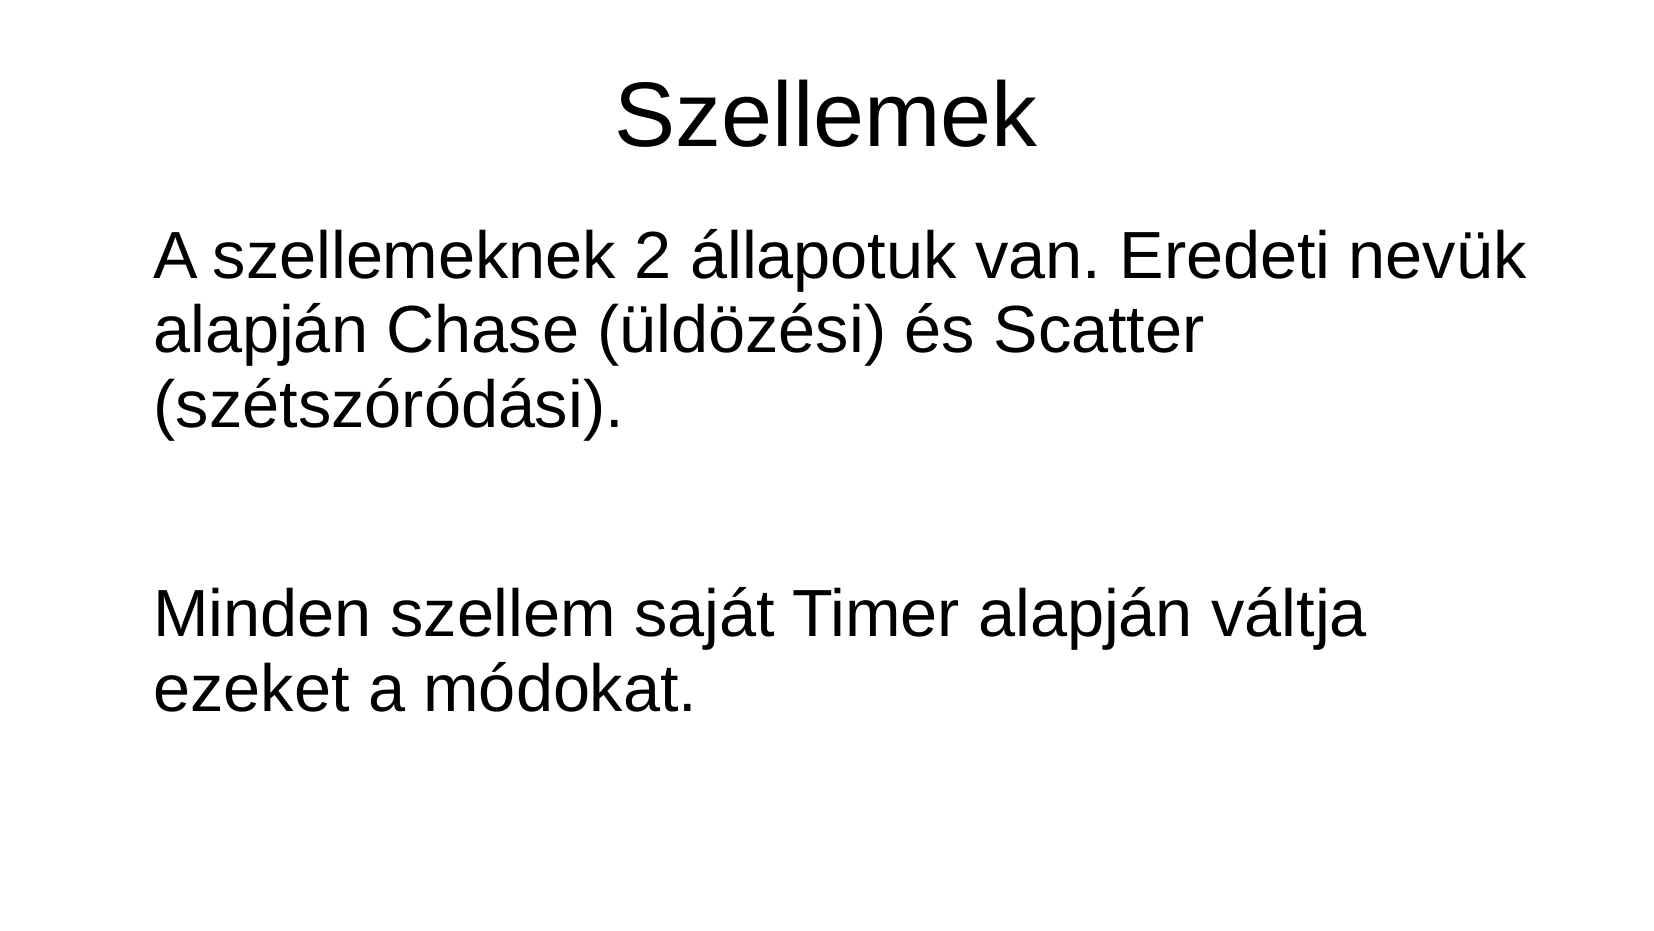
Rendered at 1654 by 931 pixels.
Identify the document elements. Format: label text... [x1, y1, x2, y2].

list A szellemeknek 2 állapotuk van. Eredeti nevük alapján Chase (üldözési) és Scatter (szétszóródási). Minden szellem saját Timer alapján váltja ezeket a módokat. [82, 217, 1571, 758]
title Szellemek [82, 37, 1571, 193]
